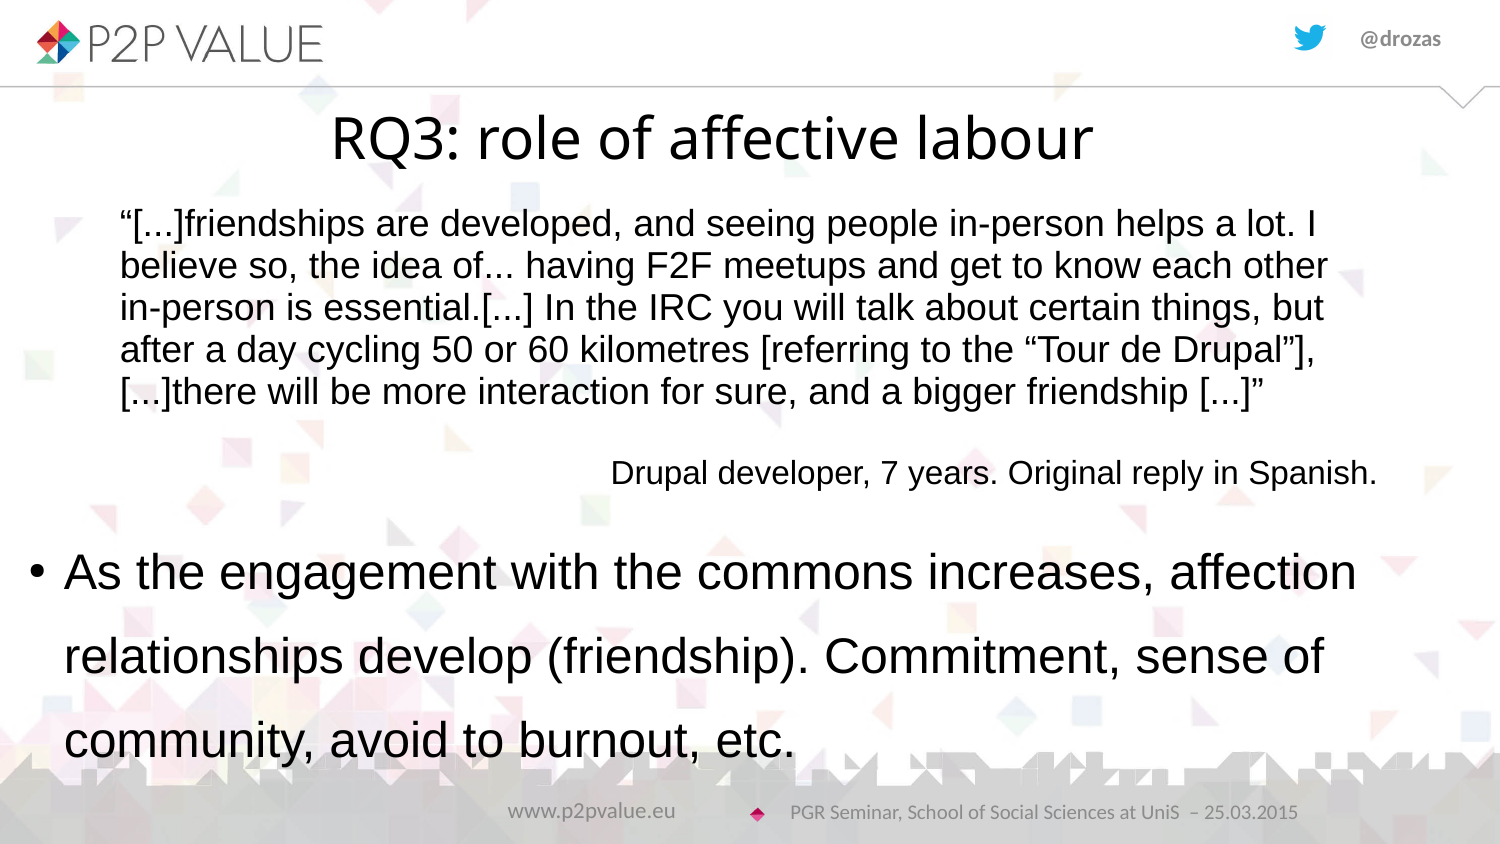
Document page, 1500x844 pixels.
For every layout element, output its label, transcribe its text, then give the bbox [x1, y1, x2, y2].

text_box “[...]friendships are developed, and seeing people in-person helps a lot. I believe so, the idea of... having F2F meetups and get to know each other in-person is essential.[...] In the IRC you will talk about certain things, but after a day cycling 50 or 60 kilometres [referring to the “Tour de Drupal”],[...]there will be more interaction for sure, and a bigger friendship [...]” Drupal developer, 7 years. Original reply in Spanish. [105, 195, 1394, 510]
picture [0, 0, 1500, 844]
title RQ3: role of affective labour [60, 92, 1366, 181]
text_box As the engagement with the commons increases, affection relationships develop (friendship). Commitment, sense of community, avoid to burnout, etc. [15, 510, 1496, 844]
text_box @drozas [1333, 15, 1455, 60]
